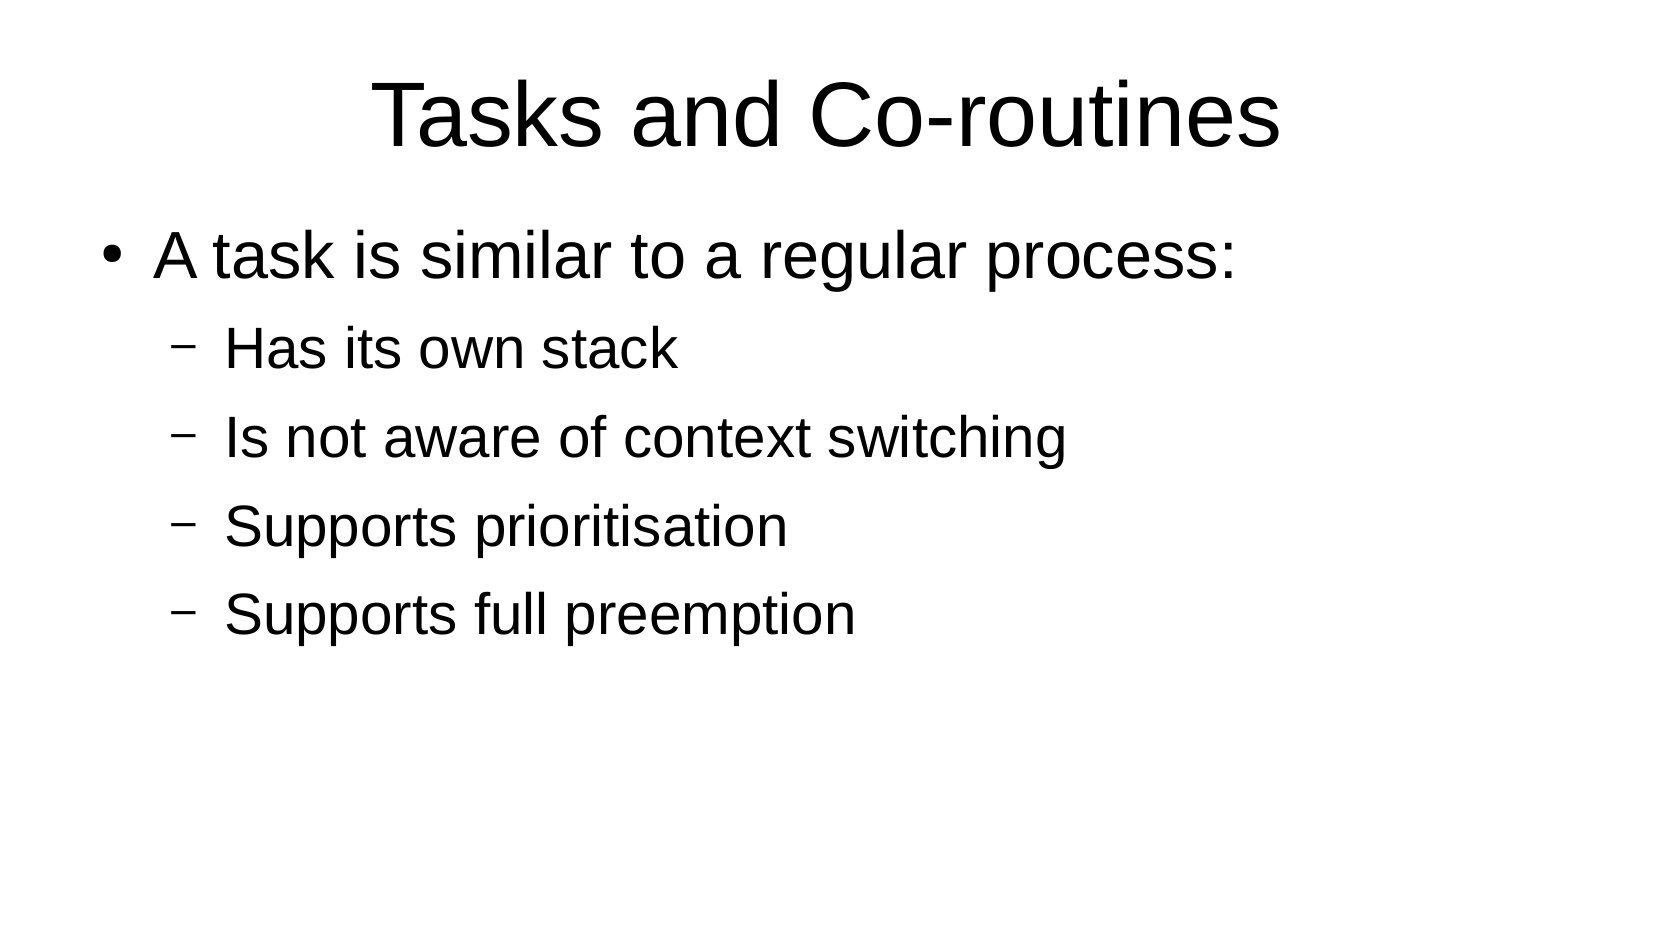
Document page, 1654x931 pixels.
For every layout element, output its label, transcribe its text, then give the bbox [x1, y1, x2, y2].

title Tasks and Co-routines [82, 37, 1571, 193]
list A task is similar to a regular process: Has its own stack Is not aware of context switching Supports prioritisation Supports full preemption [82, 217, 1571, 758]
